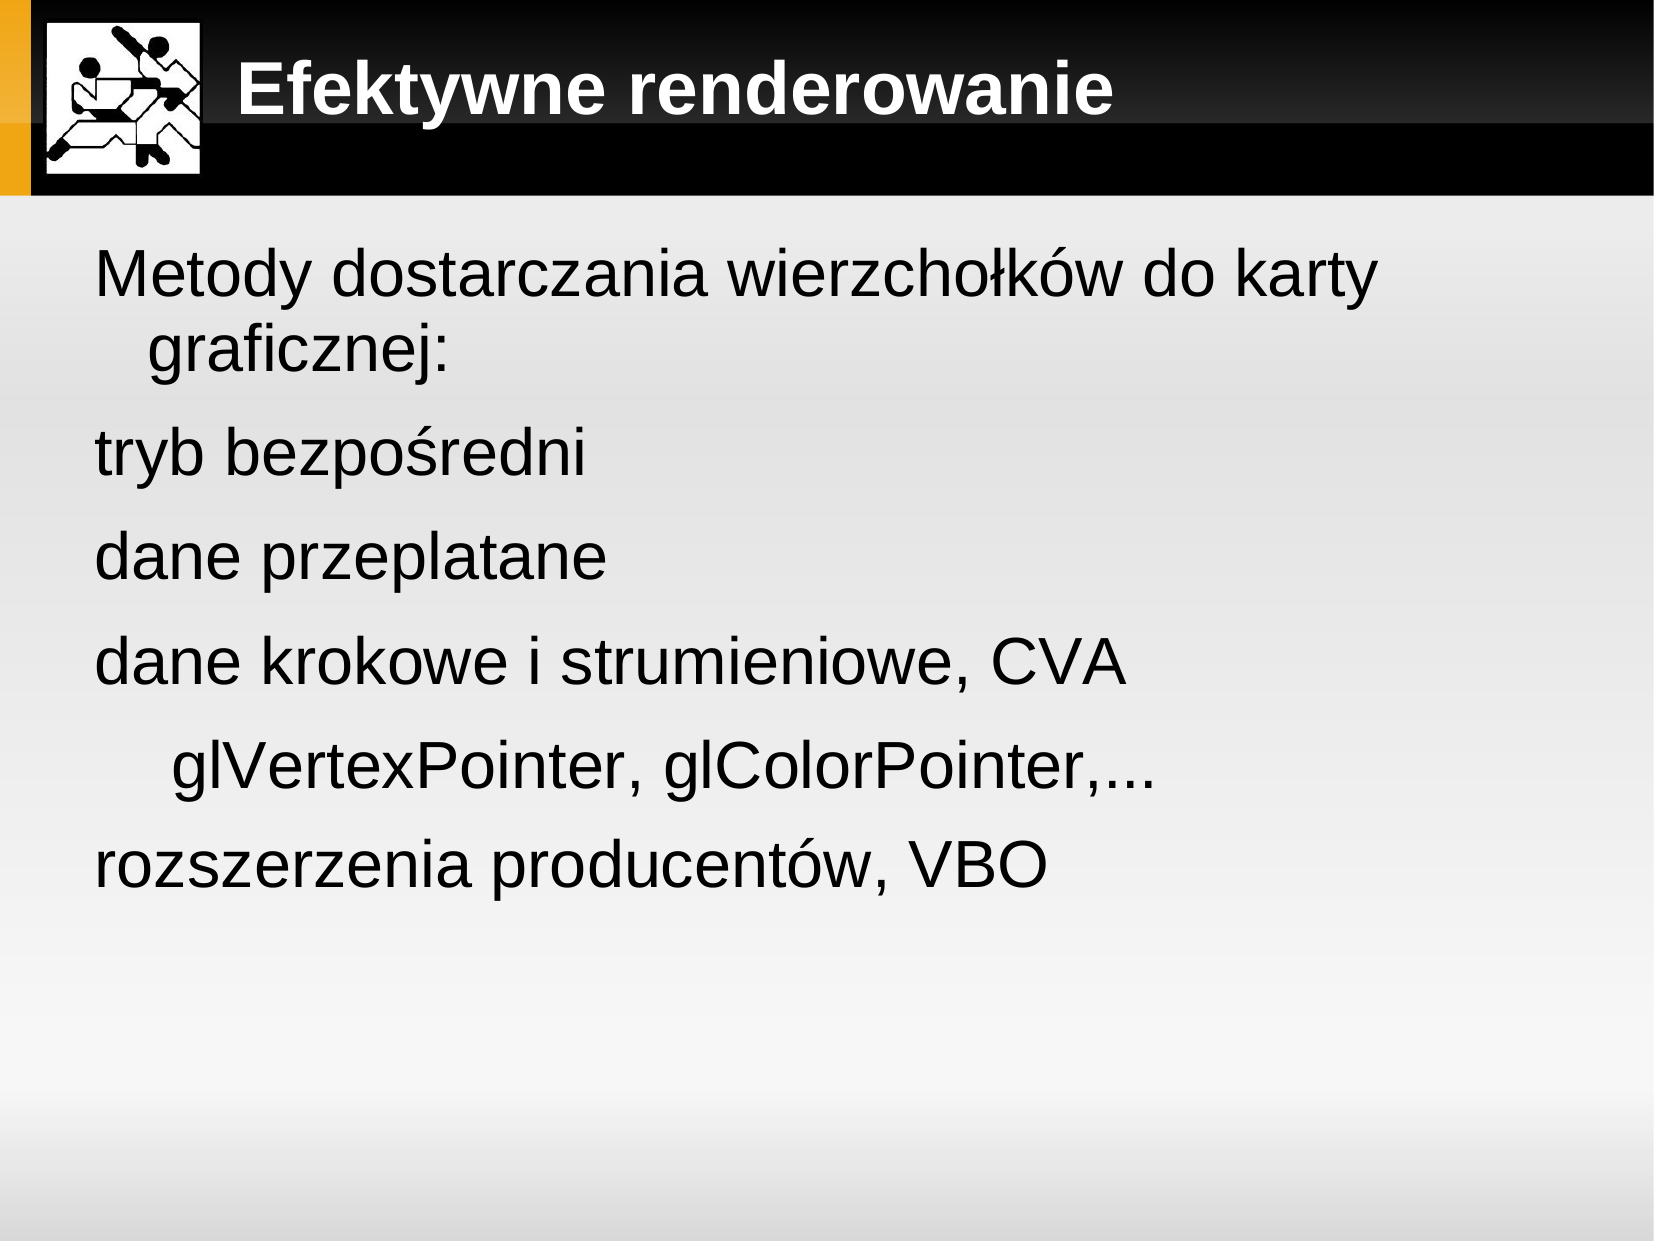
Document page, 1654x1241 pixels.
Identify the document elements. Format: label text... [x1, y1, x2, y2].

list Metody dostarczania wierzchołków do karty graficznej: tryb bezpośredni dane przeplatane dane krokowe i strumieniowe, CVA glVertexPointer, glColorPointer,... rozszerzenia producentów, VBO [76, 236, 1565, 1040]
picture [0, 0, 1654, 1241]
title Efektywne renderowanie [236, 7, 1595, 170]
